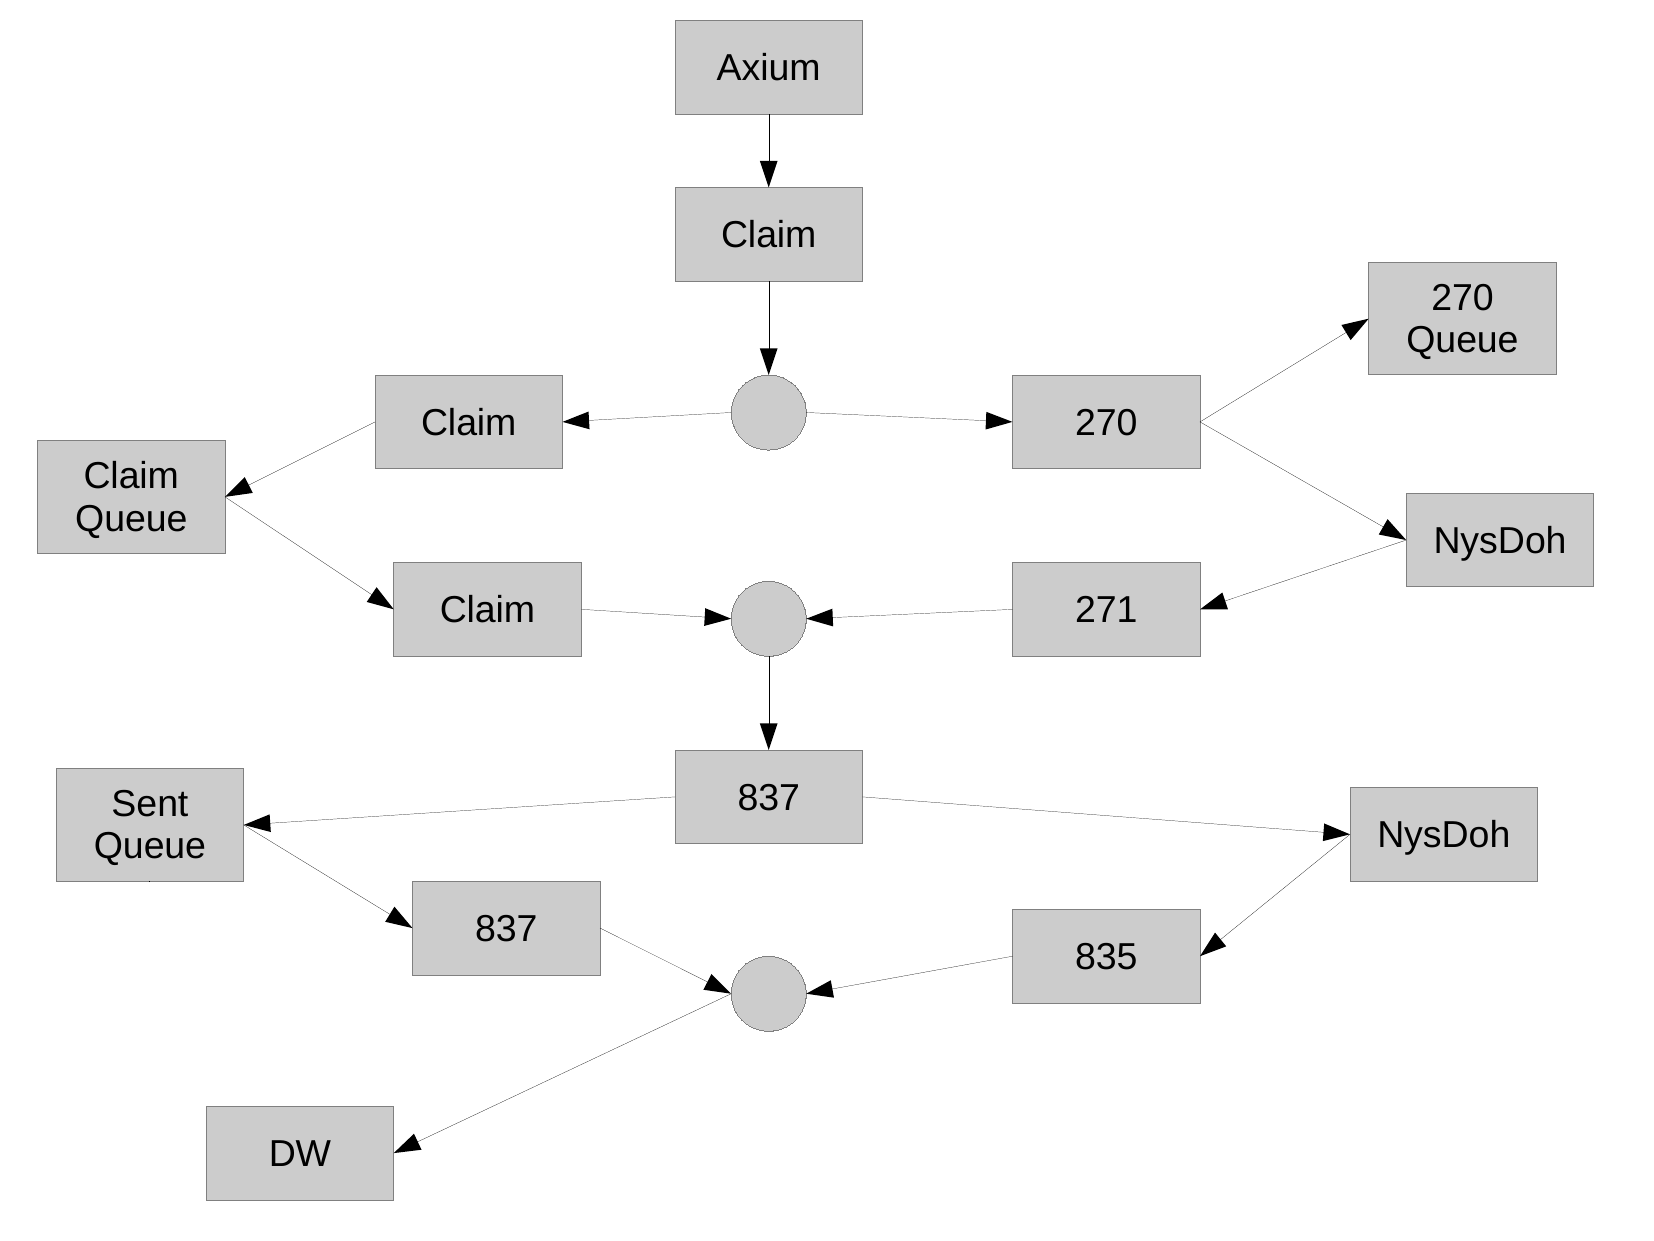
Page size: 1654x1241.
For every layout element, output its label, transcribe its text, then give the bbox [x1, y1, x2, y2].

text_box Claim [393, 562, 582, 657]
text_box 270 [1012, 375, 1201, 469]
text_box NysDoh [1406, 493, 1594, 587]
text_box 837 [675, 750, 863, 844]
text_box [731, 375, 807, 451]
text_box [731, 581, 807, 657]
text_box 270 Queue [1368, 262, 1557, 375]
text_box Claim [675, 187, 863, 282]
text_box 835 [1012, 909, 1201, 1004]
text_box Axium [675, 20, 863, 115]
text_box Sent Queue [56, 768, 244, 882]
text_box Claim [375, 375, 563, 469]
text_box [731, 956, 807, 1032]
text_box NysDoh [1350, 787, 1538, 882]
text_box 837 [412, 881, 601, 976]
text_box DW [206, 1106, 394, 1201]
text_box 271 [1012, 562, 1201, 657]
text_box Claim Queue [37, 440, 226, 554]
